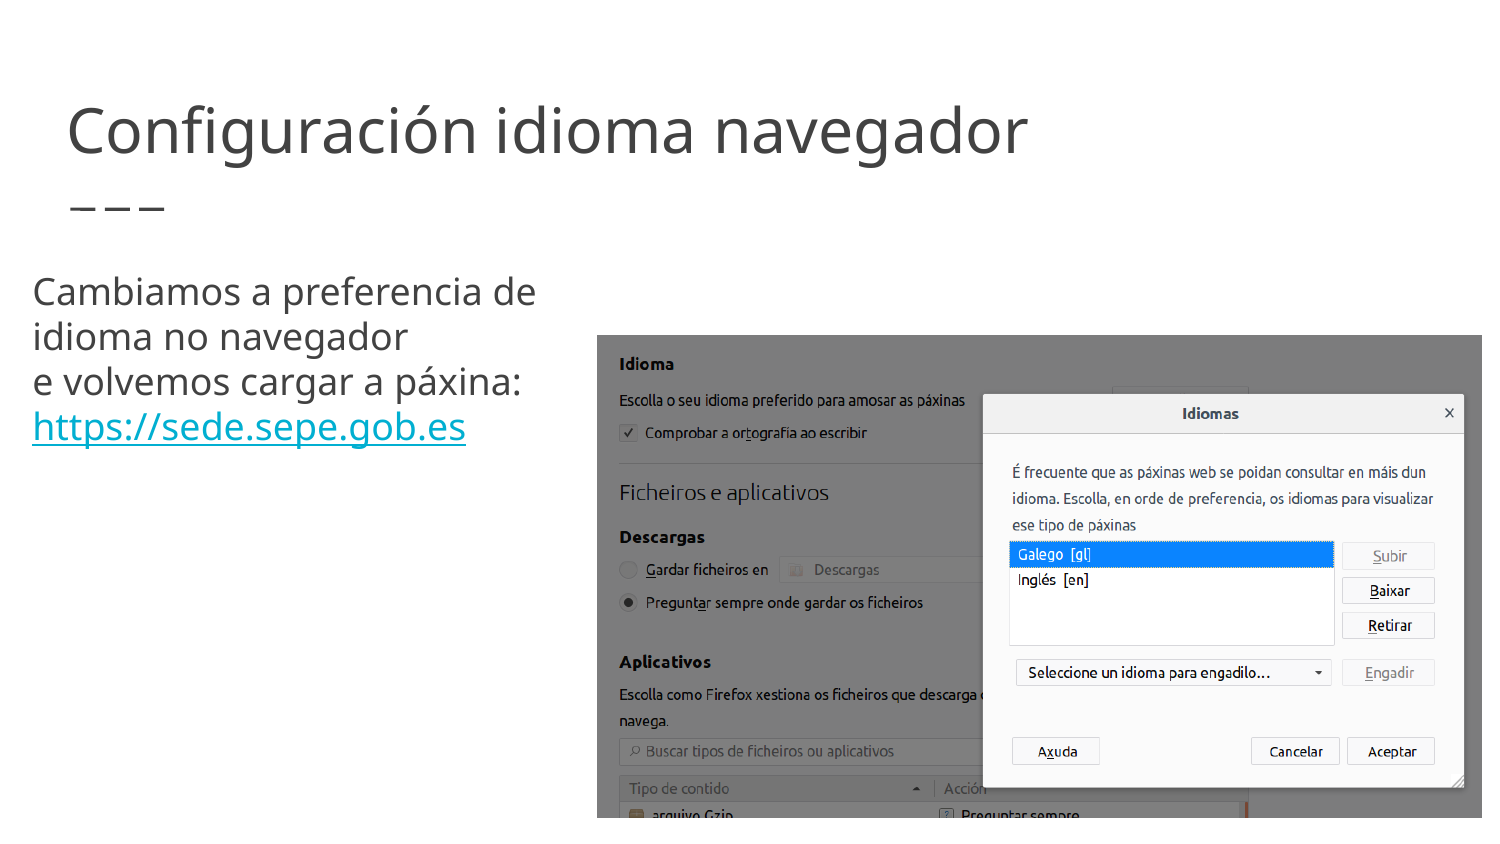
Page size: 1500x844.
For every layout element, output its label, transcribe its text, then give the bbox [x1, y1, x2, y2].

title Configuración idioma navegador [51, 61, 1449, 182]
list Cambiamos a preferencia de idioma no navegador e volvemos cargar a páxina: https://sede.sepe.gob.es [17, 253, 598, 556]
picture [597, 335, 1482, 818]
